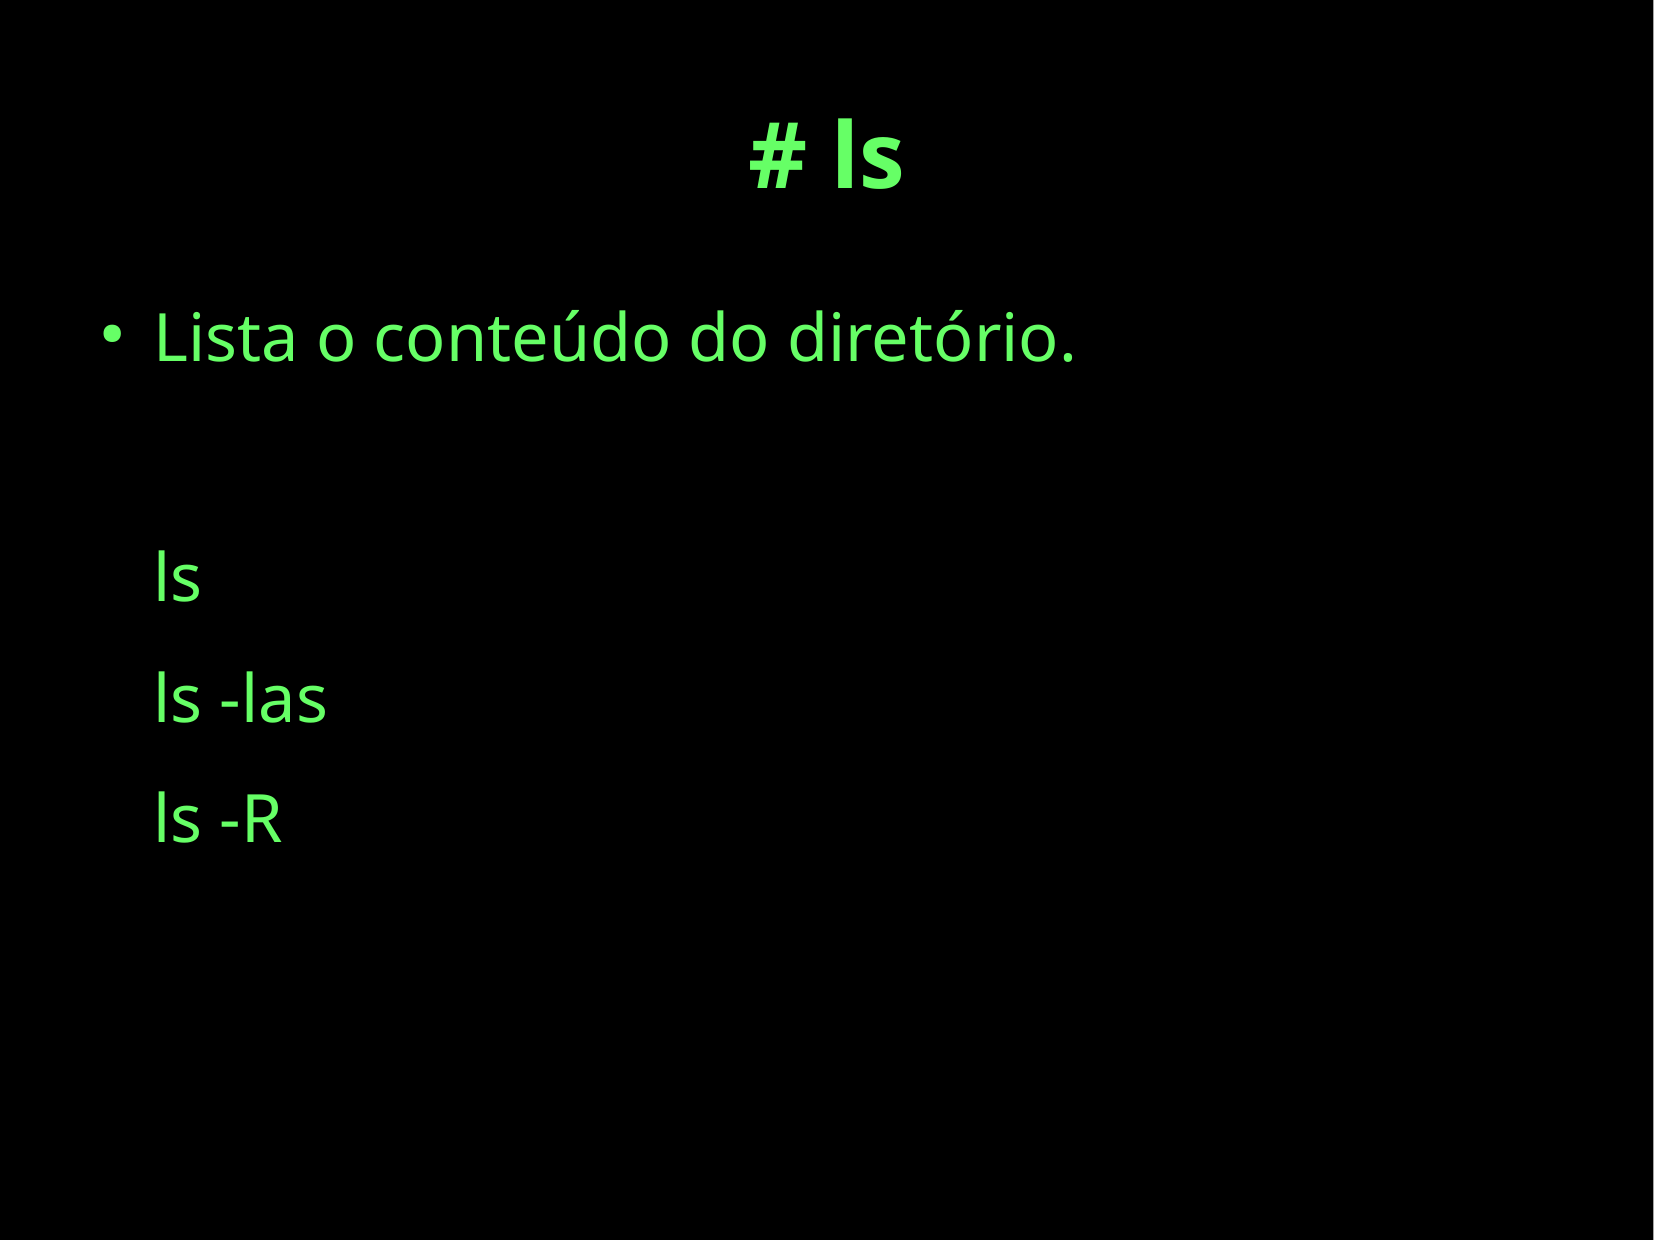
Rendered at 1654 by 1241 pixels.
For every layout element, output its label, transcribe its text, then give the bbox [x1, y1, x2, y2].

list Lista o conteúdo do diretório. ls ls -las ls -R [82, 290, 1571, 1010]
title # ls [82, 49, 1571, 257]
